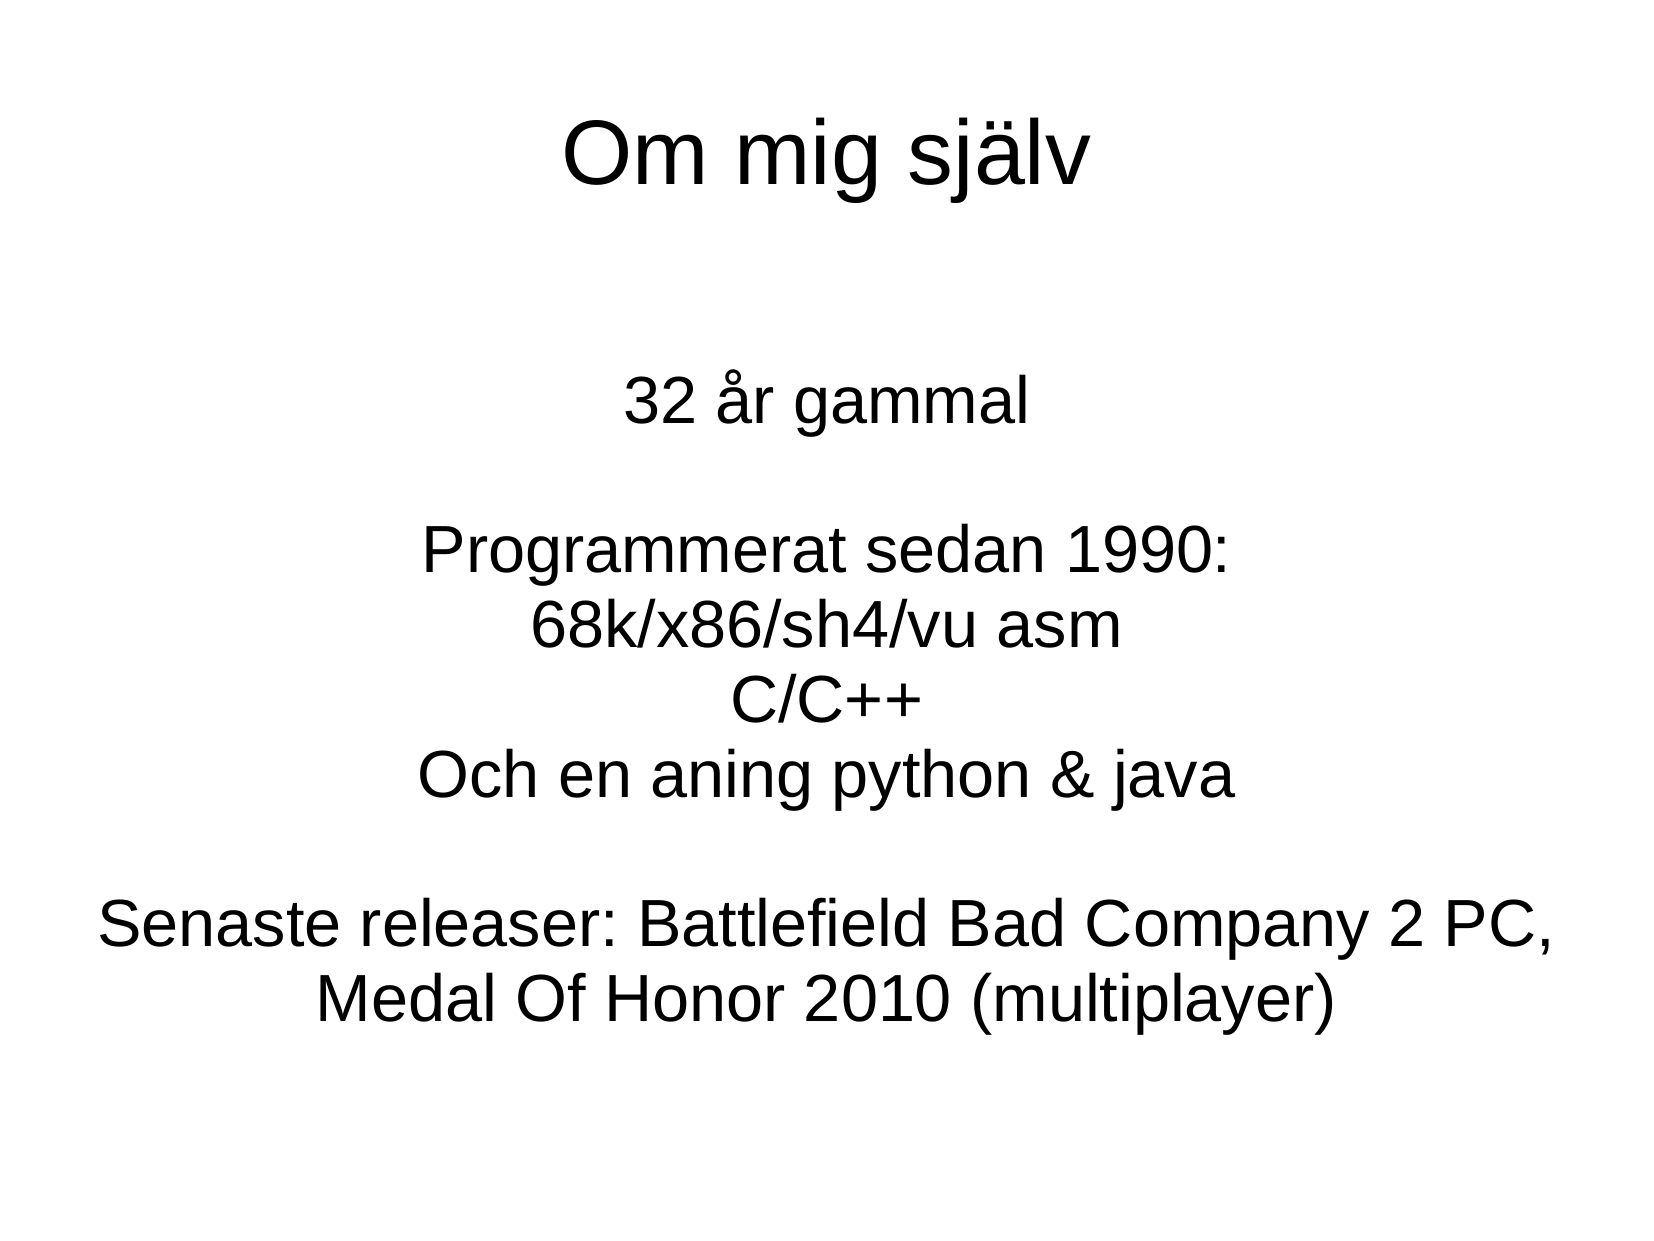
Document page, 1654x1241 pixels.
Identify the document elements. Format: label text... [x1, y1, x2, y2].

title Om mig själv [82, 49, 1571, 257]
subtitle 32 år gammal Programmerat sedan 1990: 68k/x86/sh4/vu asm C/C++ Och en aning python & java Senaste releaser: Battlefield Bad Company 2 PC, Medal Of Honor 2010 (multiplayer) [82, 290, 1571, 1109]
